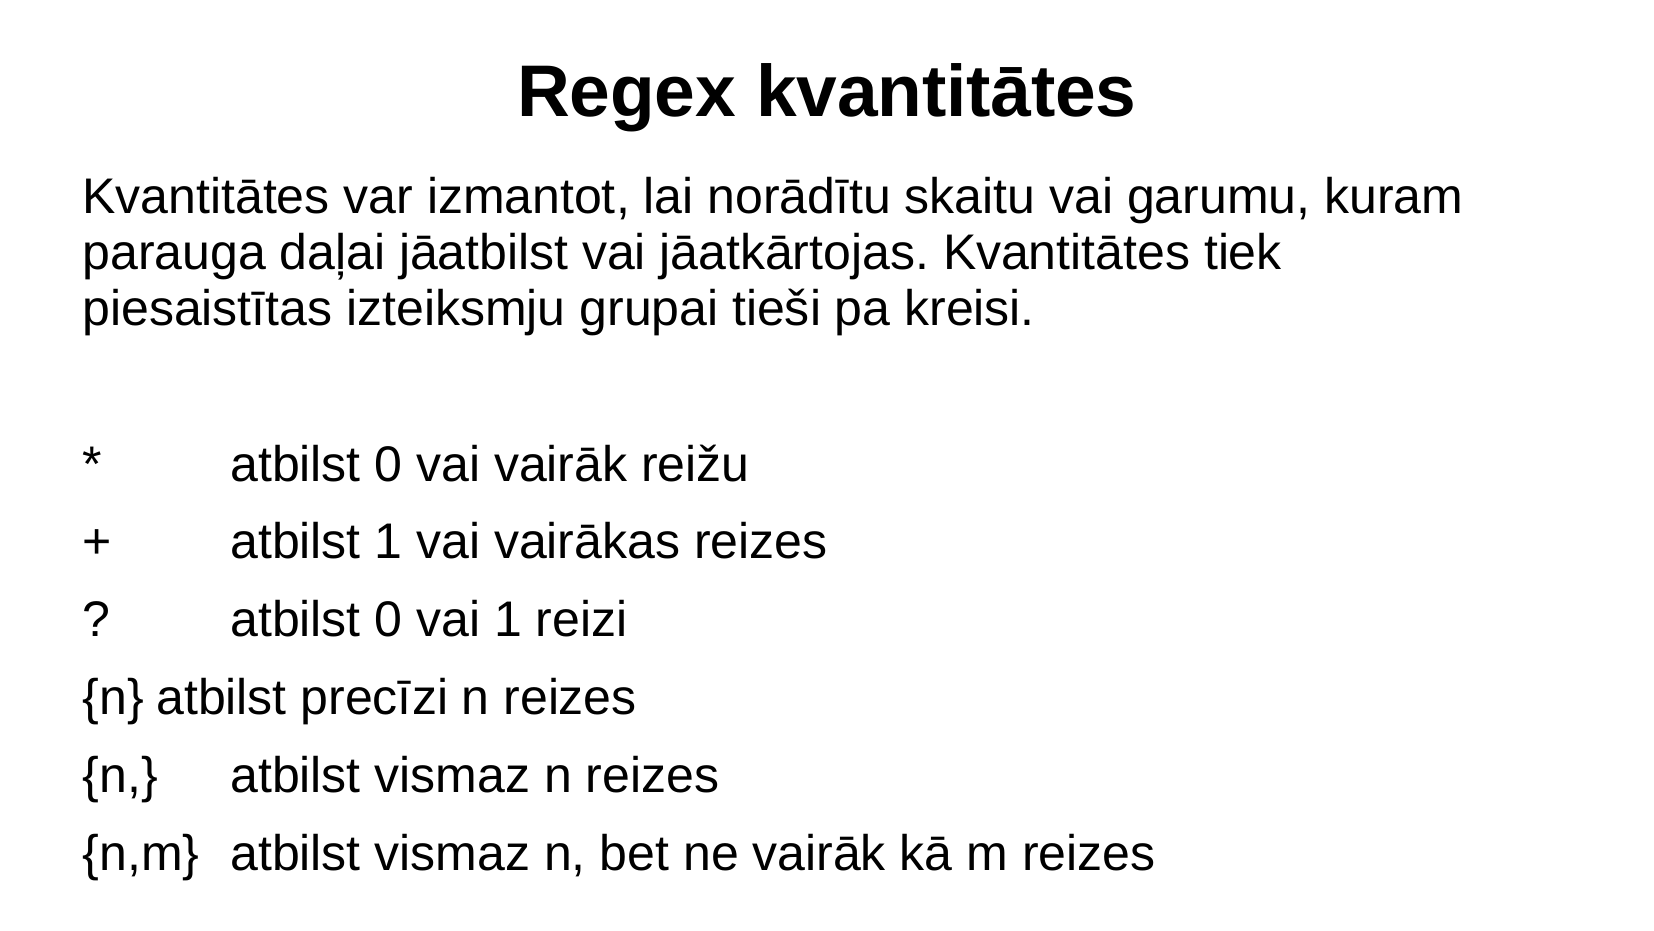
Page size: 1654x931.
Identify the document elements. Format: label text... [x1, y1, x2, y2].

title Regex kvantitātes [82, 37, 1571, 147]
list Kvantitātes var izmantot, lai norādītu skaitu vai garumu, kuram parauga daļai jāatbilst vai jāatkārtojas. Kvantitātes tiek piesaistītas izteiksmju grupai tieši pa kreisi. * atbilst 0 vai vairāk reižu + atbilst 1 vai vairākas reizes ? atbilst 0 vai 1 reizi {n} atbilst precīzi n reizes {n,} atbilst vismaz n reizes {n,m} atbilst vismaz n, bet ne vairāk kā m reizes [82, 168, 1538, 889]
